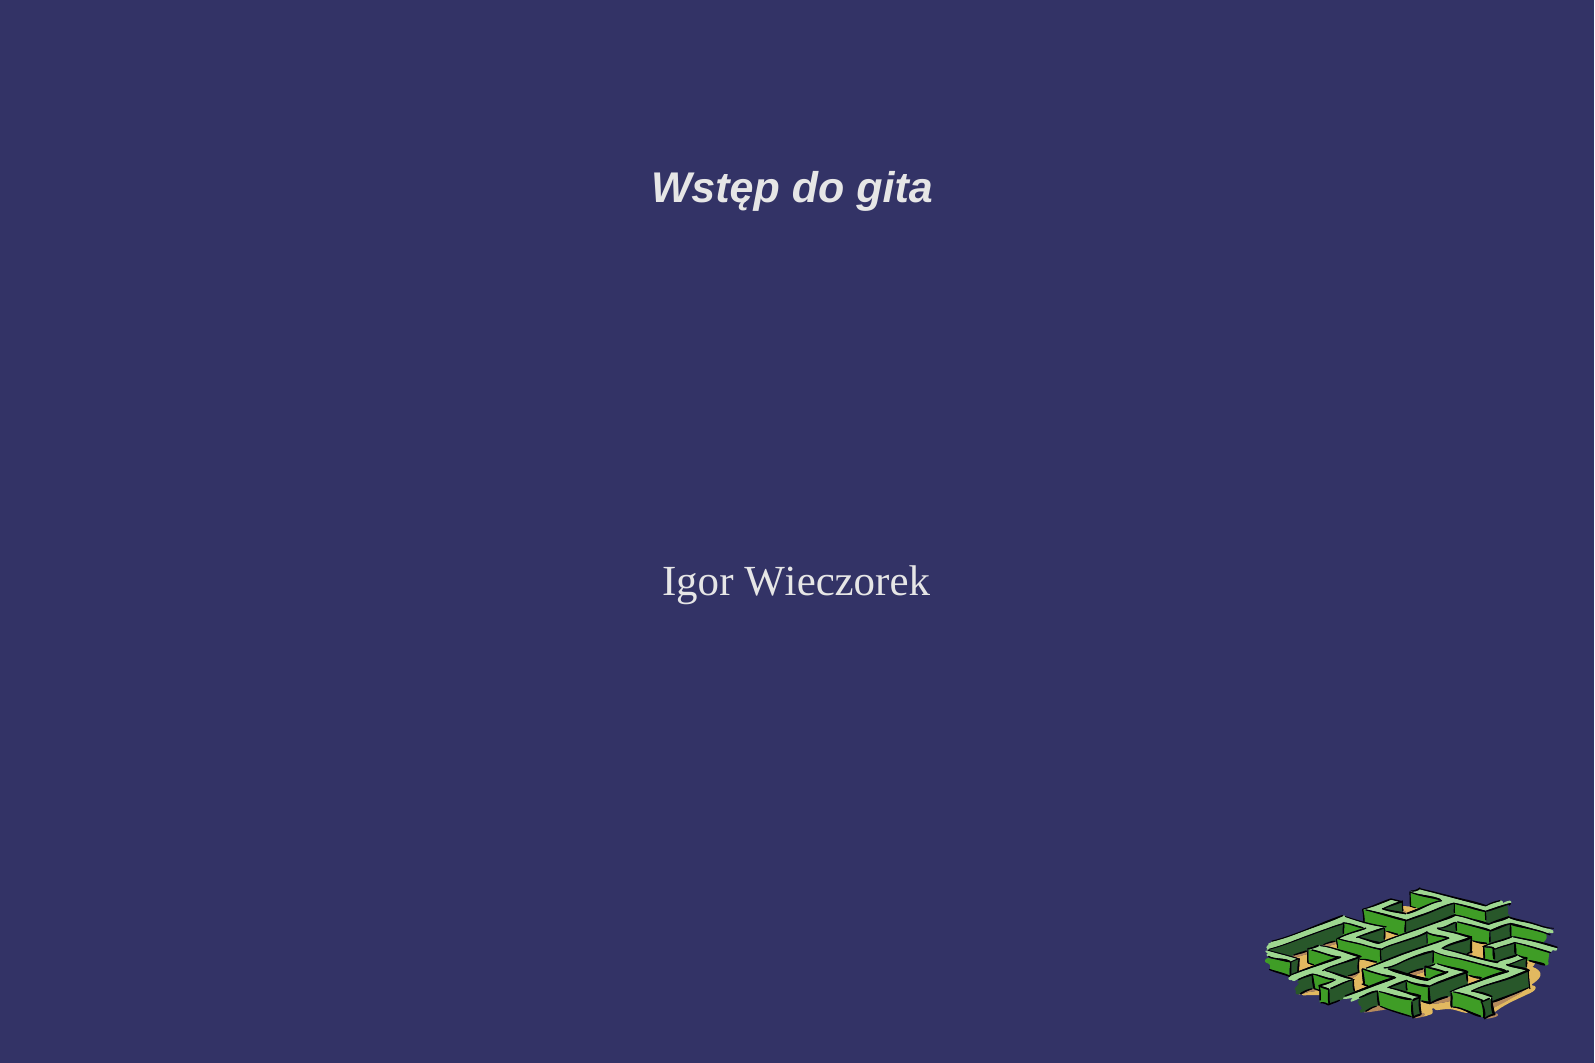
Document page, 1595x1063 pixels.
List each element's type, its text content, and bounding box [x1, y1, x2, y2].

subtitle Igor Wieczorek [130, 270, 1462, 940]
title Wstęp do gita [117, 98, 1479, 276]
